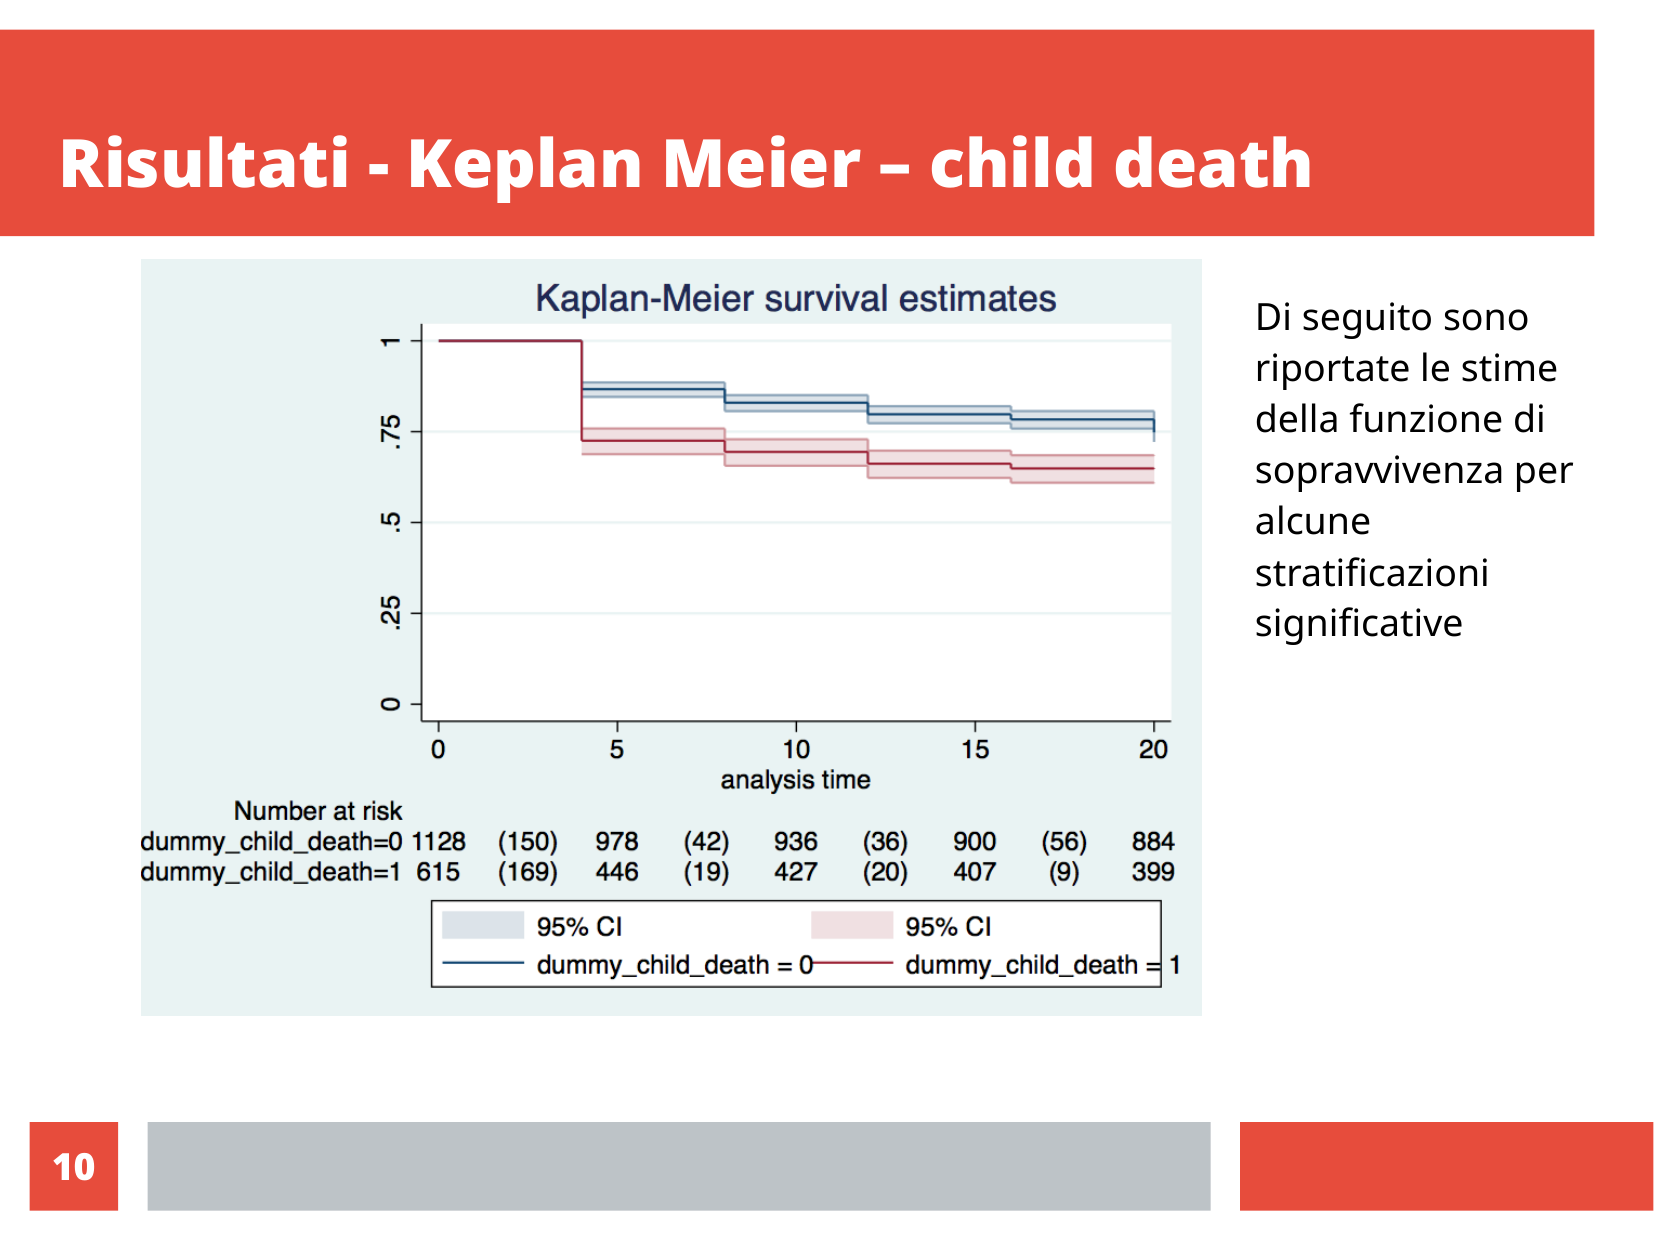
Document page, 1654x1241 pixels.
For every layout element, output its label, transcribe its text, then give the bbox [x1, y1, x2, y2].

title Risultati - Keplan Meier – child death [59, 59, 1595, 207]
text_box Di seguito sono riportate le stime della funzione di sopravvivenza per alcune stratificazioni significative [1240, 283, 1595, 583]
picture [141, 259, 1202, 1016]
